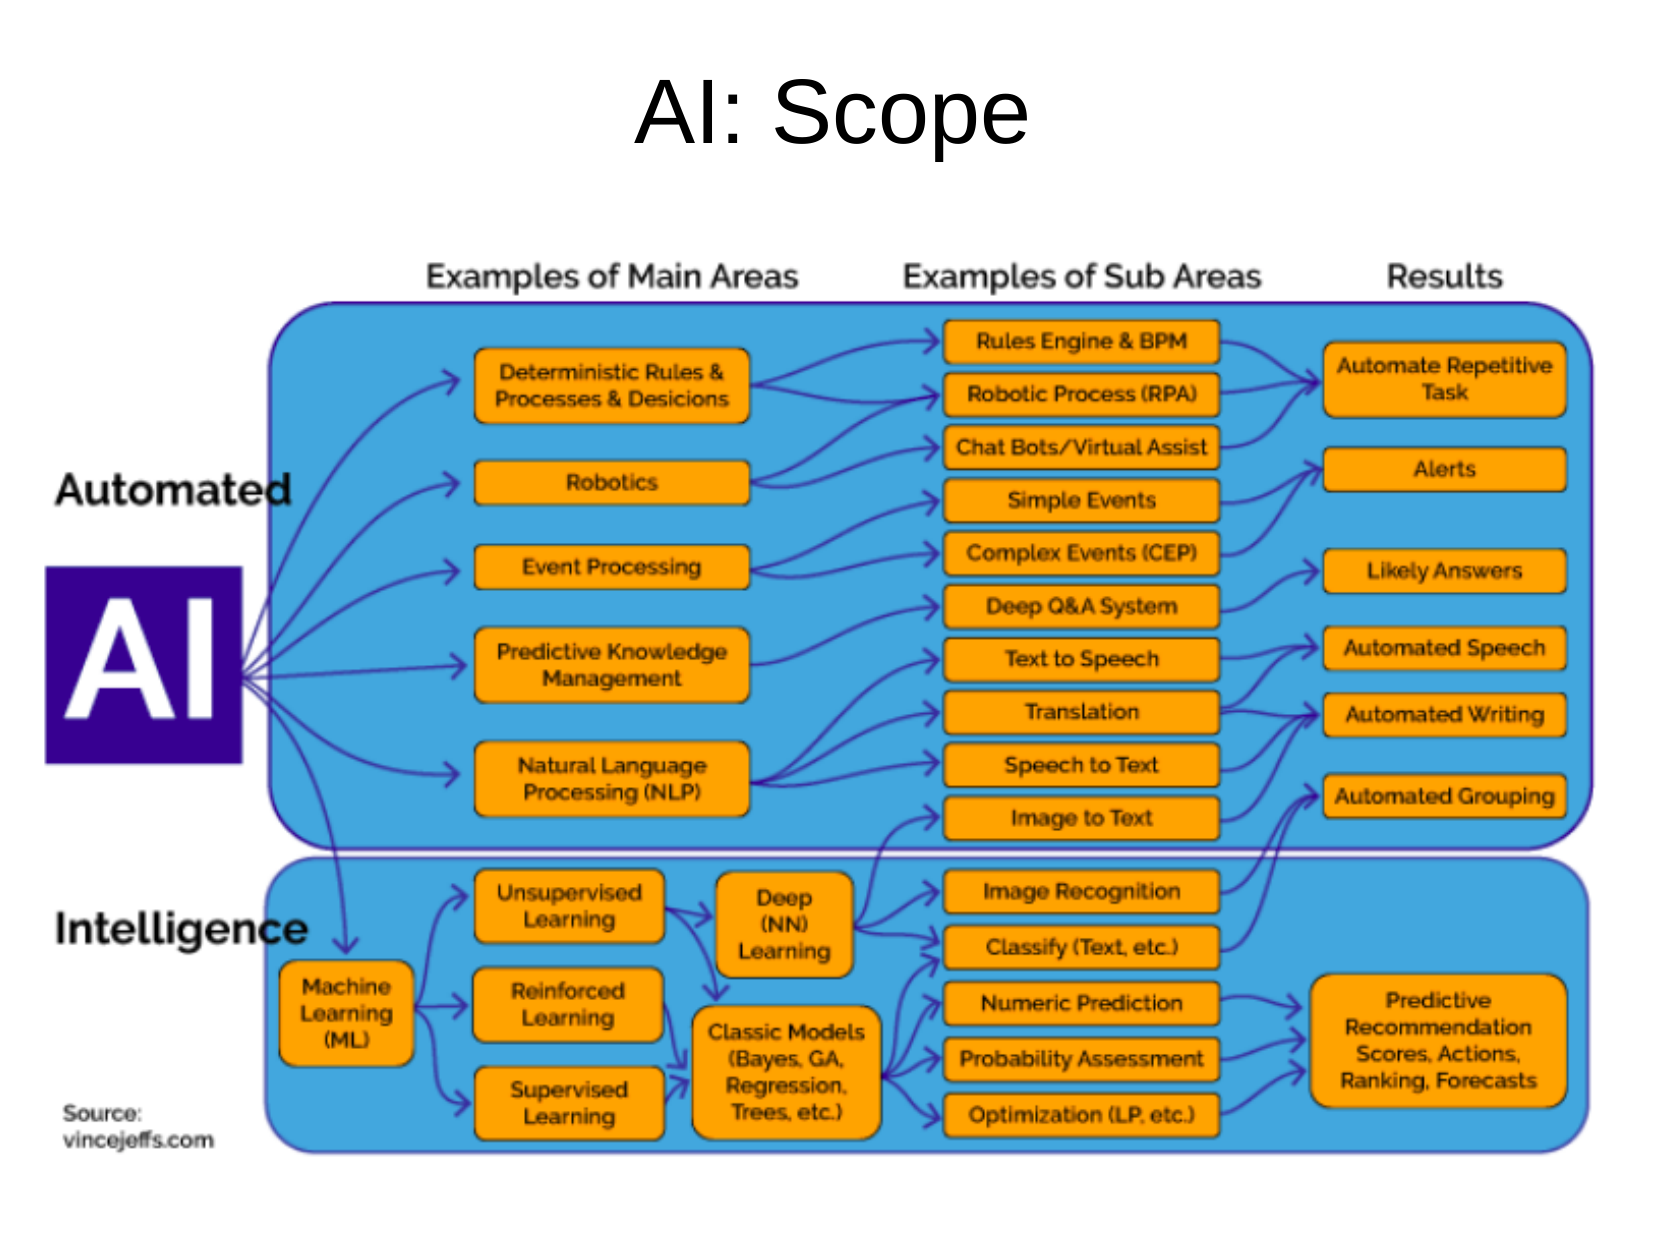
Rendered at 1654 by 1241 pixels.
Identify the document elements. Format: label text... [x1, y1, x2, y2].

picture [0, 194, 1654, 1231]
title AI: Scope [101, 60, 1591, 163]
